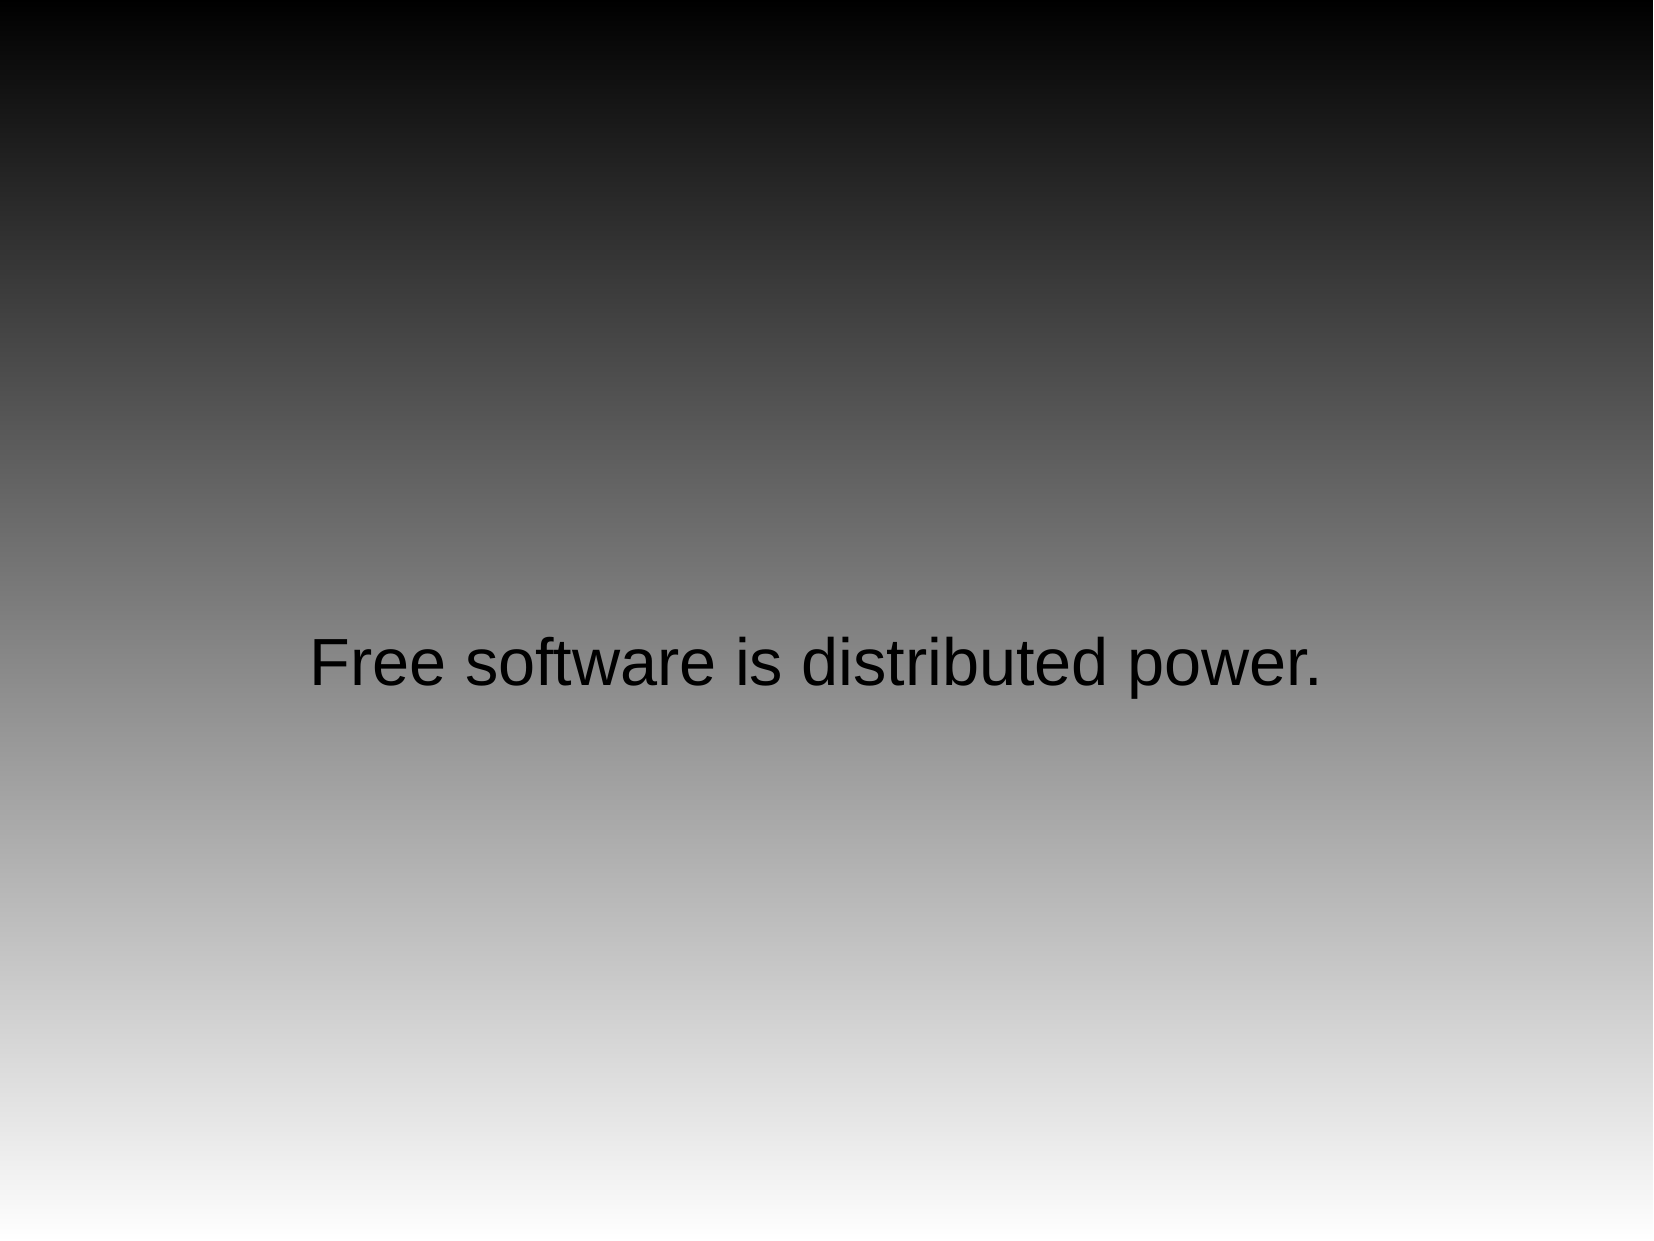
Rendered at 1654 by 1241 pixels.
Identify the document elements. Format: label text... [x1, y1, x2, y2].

subtitle Free software is distributed power. [82, 290, 1571, 1109]
